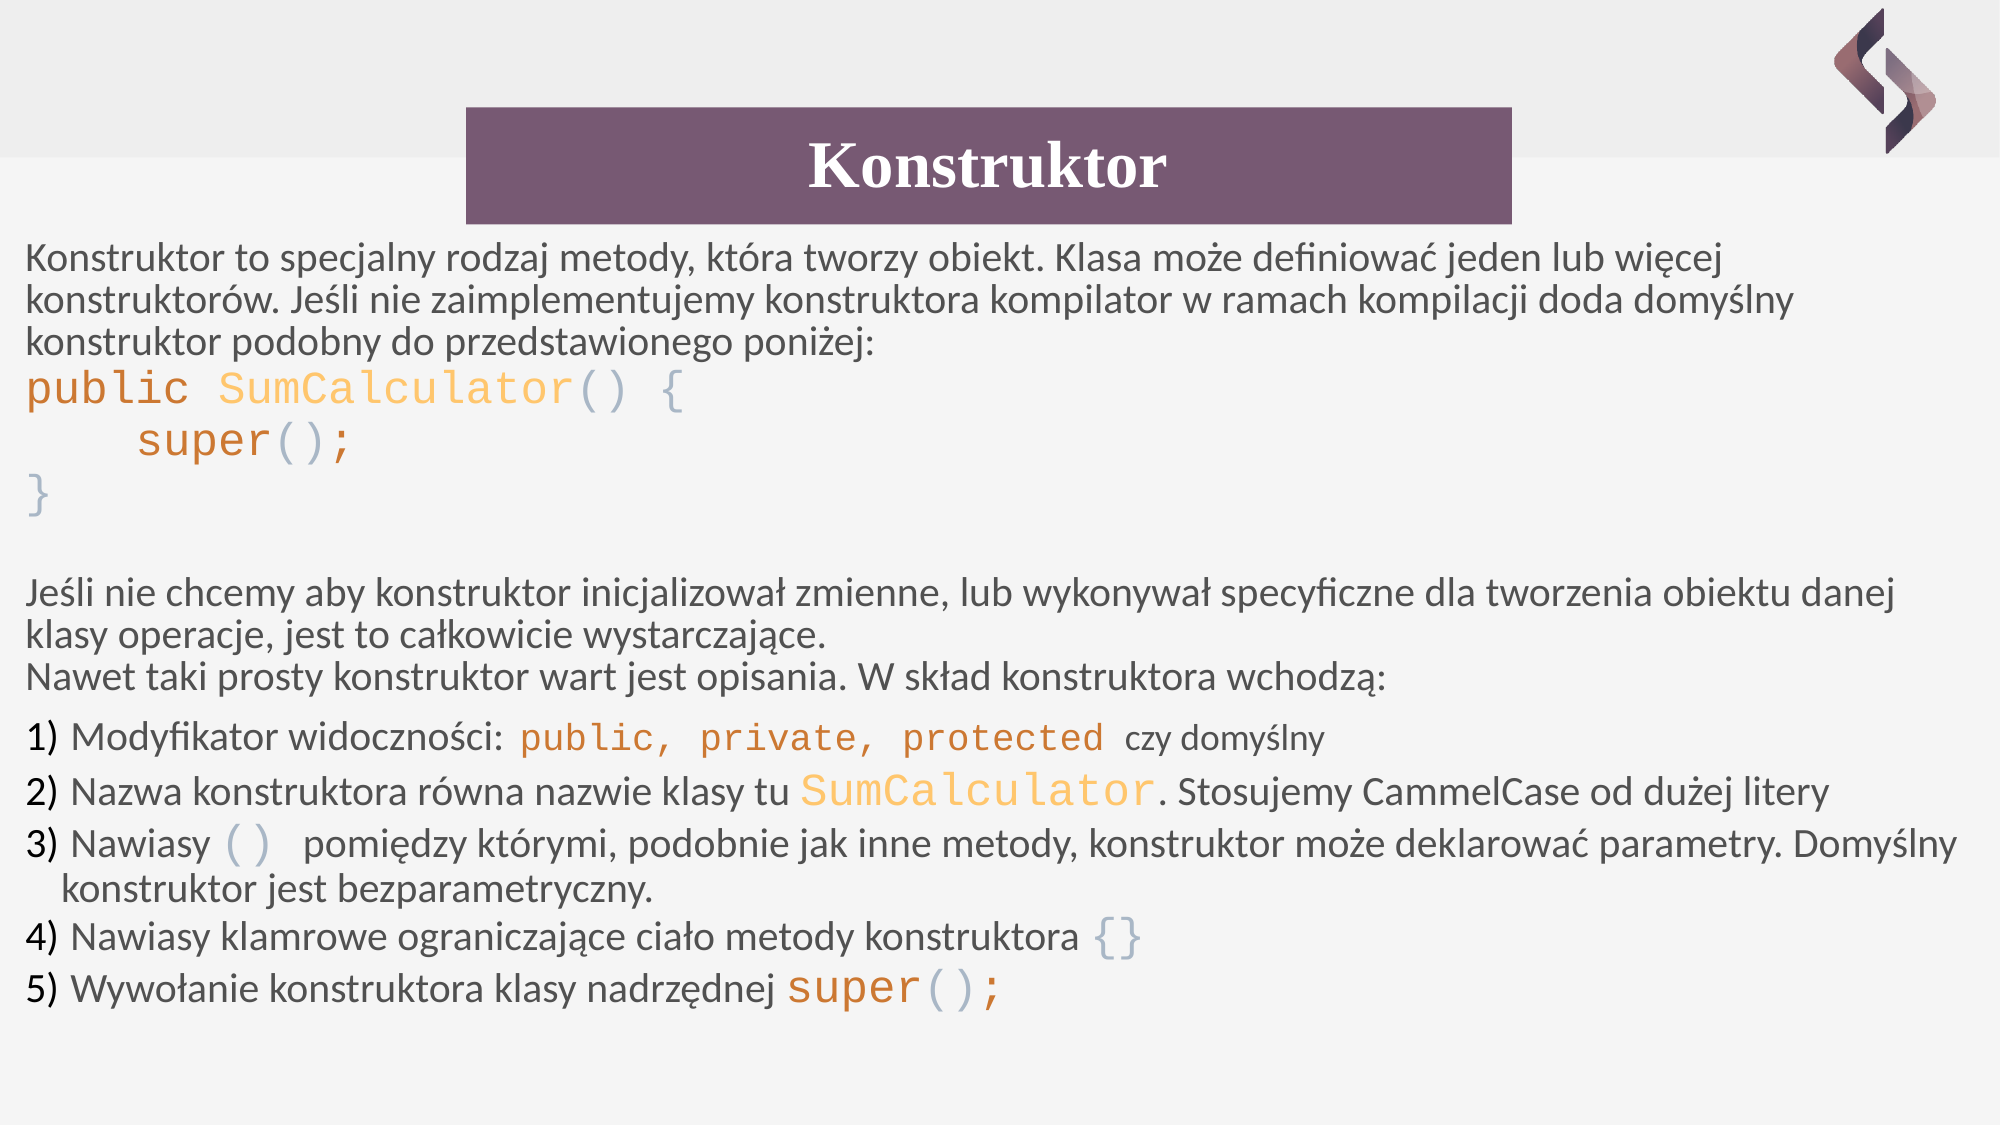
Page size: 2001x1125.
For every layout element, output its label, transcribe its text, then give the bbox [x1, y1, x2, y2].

text_box Konstruktor to specjalny rodzaj metody, która tworzy obiekt. Klasa może definiować jeden lub więcej konstruktorów. Jeśli nie zaimplementujemy konstruktora kompilator w ramach kompilacji doda domyślny konstruktor podobny do przedstawionego poniżej: public SumCalculator() { super(); } Jeśli nie chcemy aby konstruktor inicjalizował zmienne, lub wykonywał specyficzne dla tworzenia obiektu danej klasy operacje, jest to całkowicie wystarczające. Nawet taki prosty konstruktor wart jest opisania. W skład konstruktora wchodzą: Modyfikator widoczności: public, private, protected czy domyślny Nazwa konstruktora równa nazwie klasy tu SumCalculator. Stosujemy CammelCase od dużej litery Nawiasy () pomiędzy którymi, podobnie jak inne metody, konstruktor może deklarować parametry. Domyślny konstruktor jest bezparametryczny. Nawiasy klamrowe ograniczające ciało metody konstruktora {} Wywołanie konstruktora klasy nadrzędnej super(); [10, 233, 1991, 1075]
picture [1787, 0, 2001, 166]
text_box Konstruktor [466, 107, 1512, 225]
